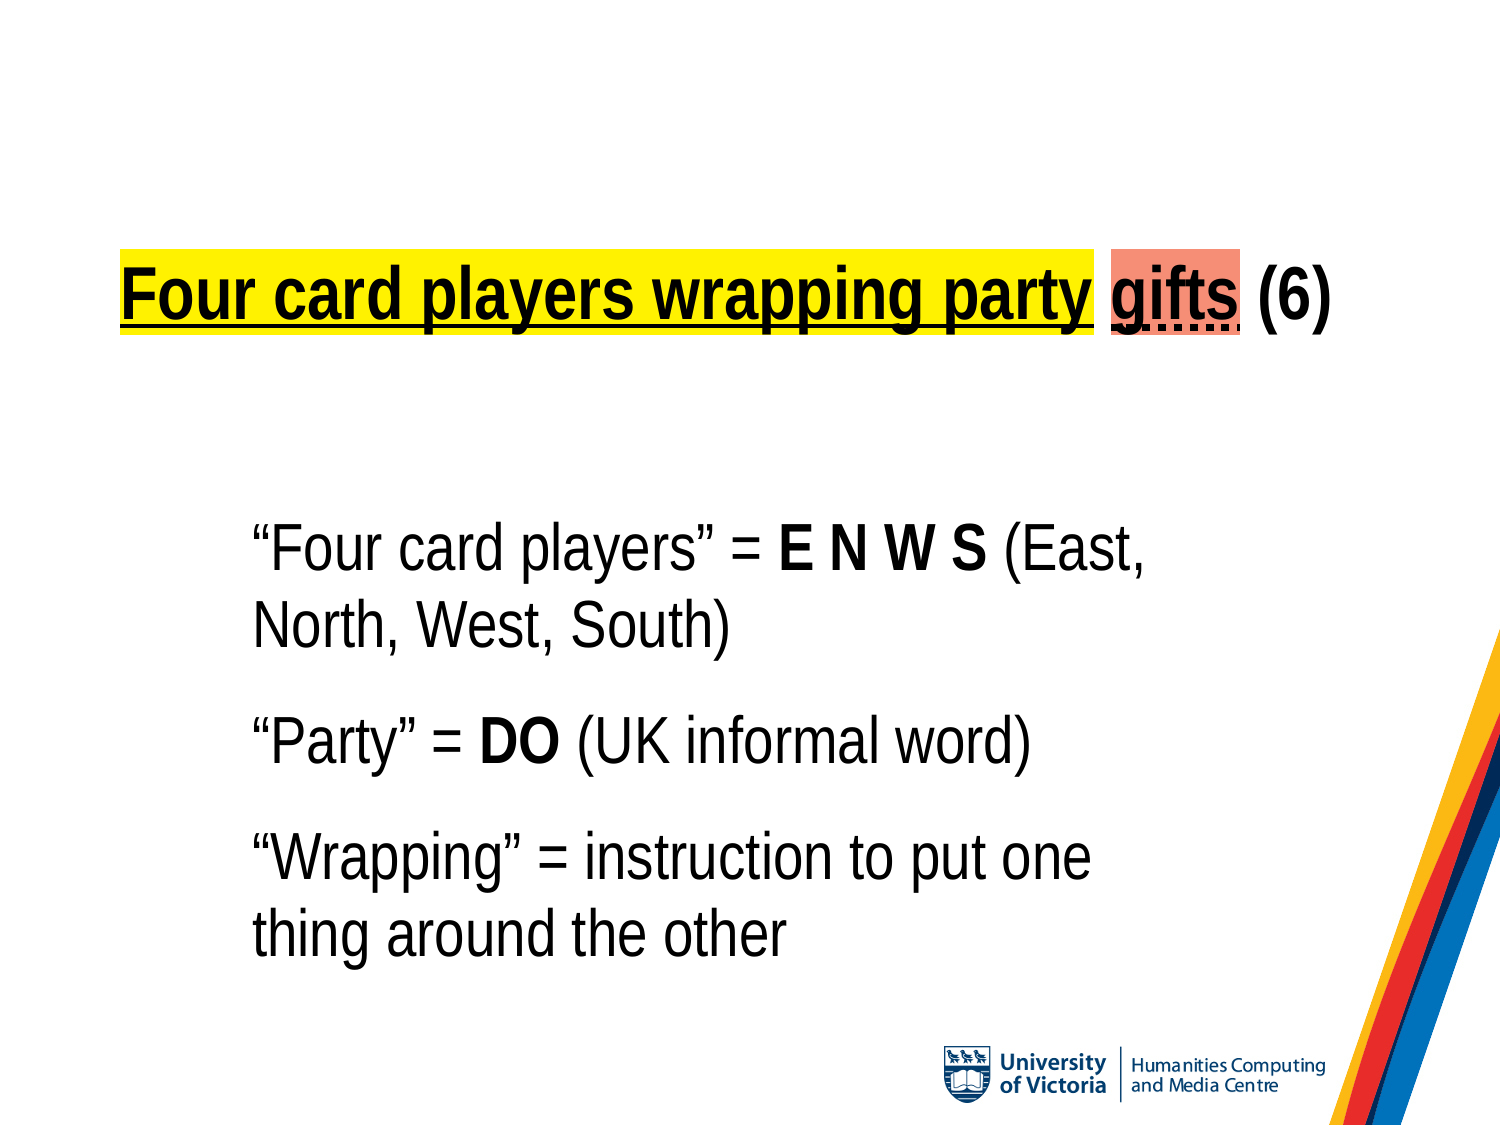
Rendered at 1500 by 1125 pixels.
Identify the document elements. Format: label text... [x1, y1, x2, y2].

list “Four card players” = E N W S (East, North, West, South) “Party” = DO (UK informal word) “Wrapping” = instruction to put one thing around the other [181, 507, 1209, 1015]
picture [0, 0, 1500, 1125]
title Four card players wrapping party gifts (6) [120, 198, 1380, 386]
